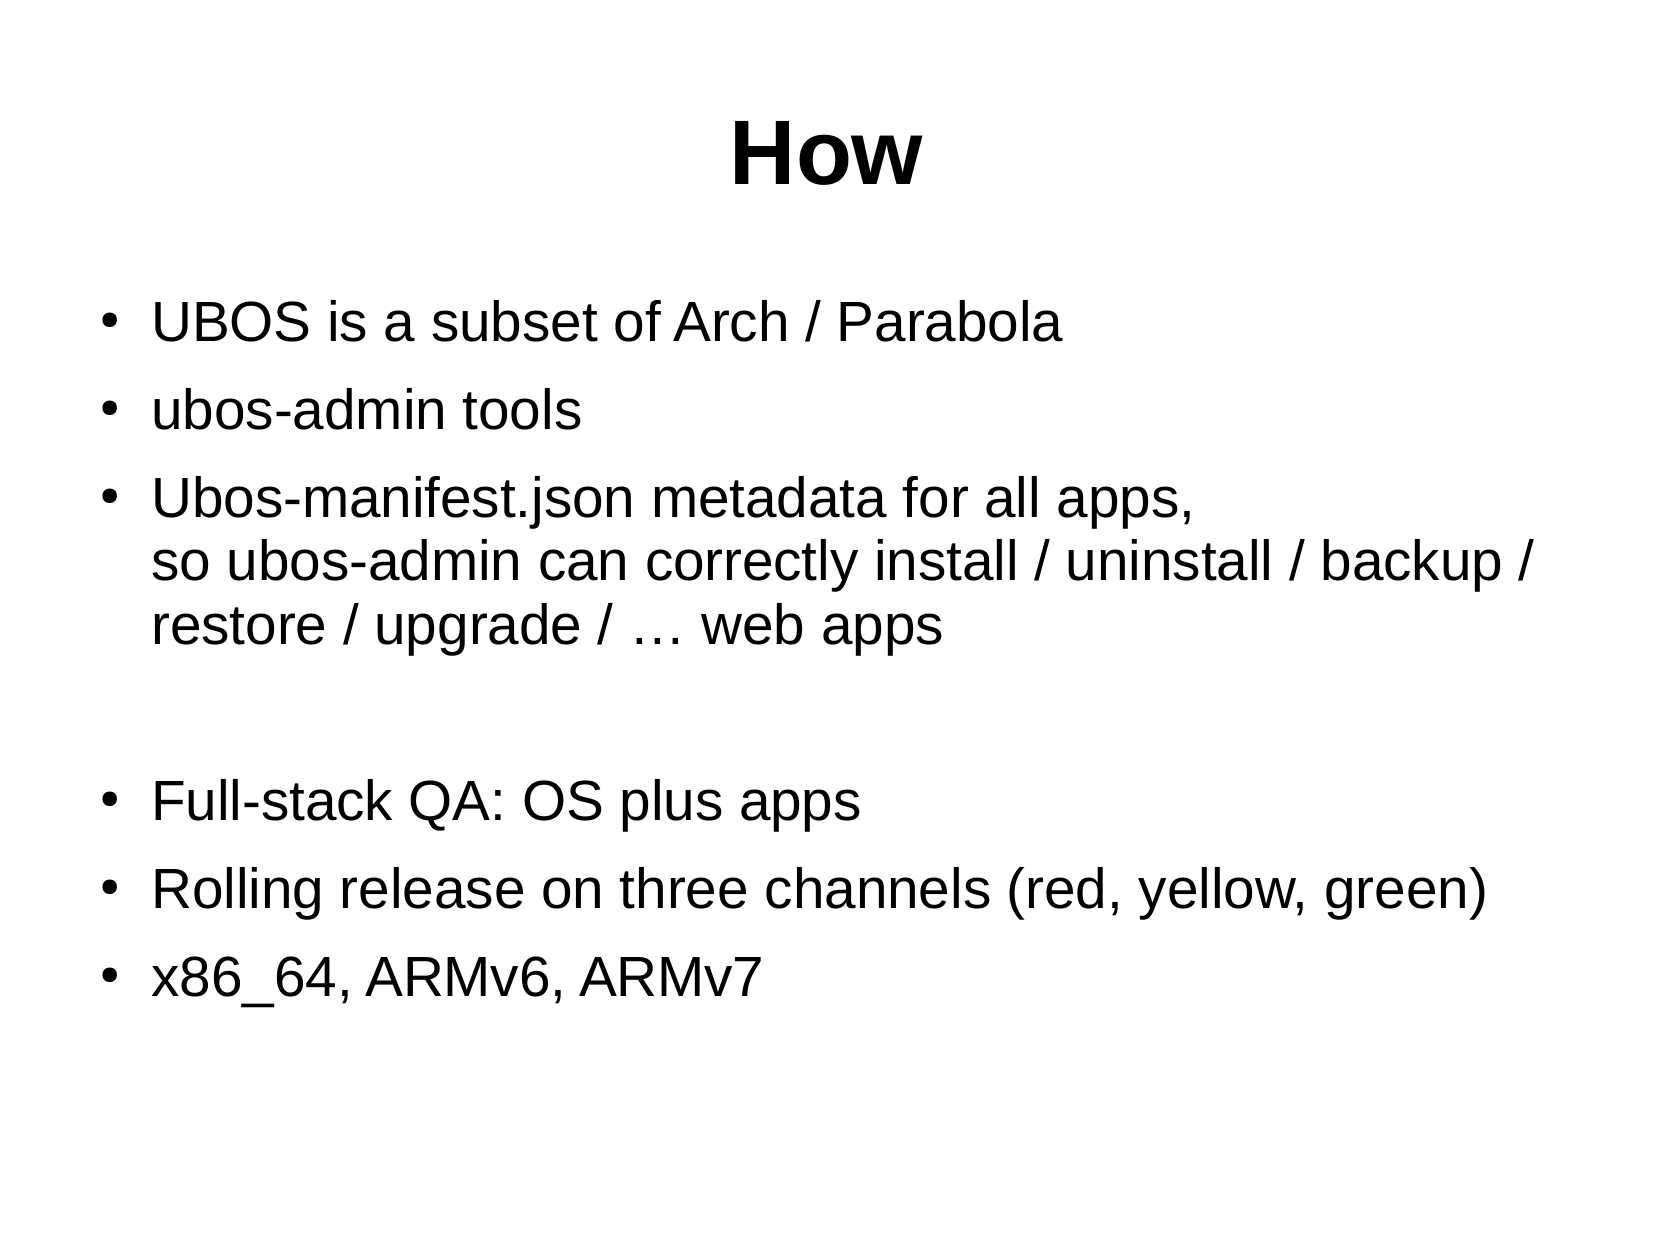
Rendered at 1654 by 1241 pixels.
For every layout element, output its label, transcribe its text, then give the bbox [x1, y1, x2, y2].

list UBOS is a subset of Arch / Parabola ubos-admin tools Ubos-manifest.json metadata for all apps, so ubos-admin can correctly install / uninstall / backup / restore / upgrade / … web apps Full-stack QA: OS plus apps Rolling release on three channels (red, yellow, green) x86_64, ARMv6, ARMv7 [82, 290, 1571, 1010]
title How [82, 49, 1571, 257]
